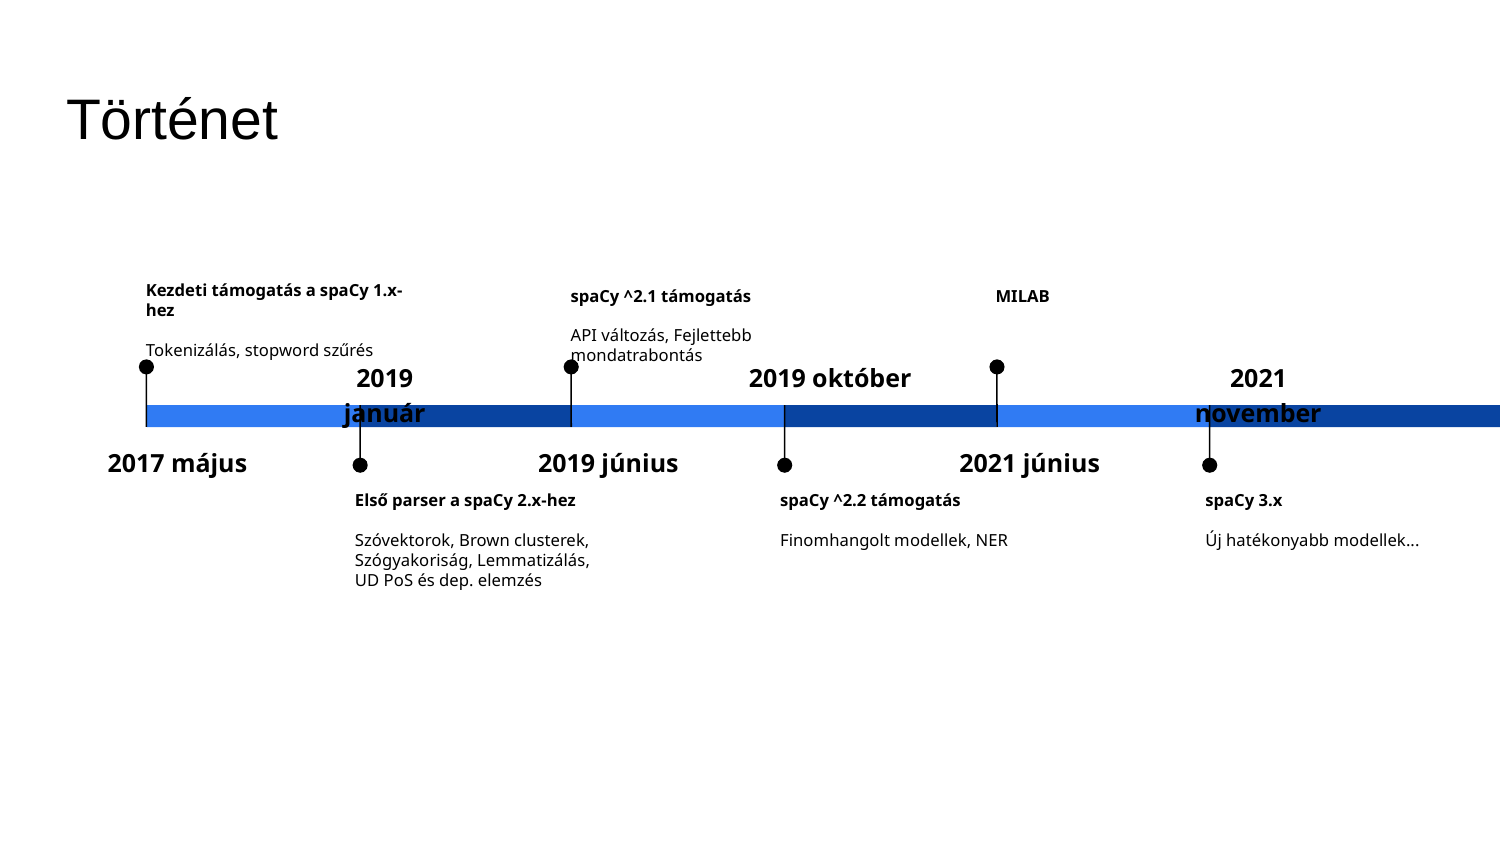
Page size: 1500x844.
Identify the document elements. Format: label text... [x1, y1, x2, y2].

text_box [1285, 411, 1290, 419]
text_box [989, 359, 1005, 375]
text_box spaCy ^2.2 támogatás Finomhangolt modellek, NER [765, 474, 1042, 630]
text_box [563, 359, 579, 375]
text_box 2019 október [723, 343, 937, 405]
text_box MILAB [980, 270, 1257, 359]
text_box [572, 405, 783, 428]
text_box 2021 június [936, 427, 1124, 489]
text_box [138, 359, 155, 375]
text_box 2021 november [1148, 343, 1368, 405]
text_box Kezdeti támogatás a spaCy 1.x-hez Tokenizálás, stopword szűrés [130, 264, 445, 359]
text_box 2019 január [299, 343, 470, 405]
text_box 2019 június [517, 427, 700, 489]
text_box [1211, 405, 1500, 428]
text_box 2017 május [92, 427, 263, 489]
text_box [786, 405, 996, 428]
text_box [352, 457, 368, 473]
text_box spaCy ^2.1 támogatás API változás, Fejlettebb mondatrabontás [555, 270, 832, 359]
text_box Történet [51, 72, 1449, 167]
text_box [998, 405, 1208, 428]
text_box [1202, 457, 1218, 473]
text_box spaCy 3.x Új hatékonyabb modellek... [1190, 474, 1467, 630]
text_box Első parser a spaCy 2.x-hez Szóvektorok, Brown clusterek, Szógyakoriság, Lemmatizálás, UD PoS és dep. elemzés [340, 474, 617, 630]
text_box [777, 457, 793, 473]
text_box [361, 405, 570, 428]
text_box [148, 405, 359, 428]
